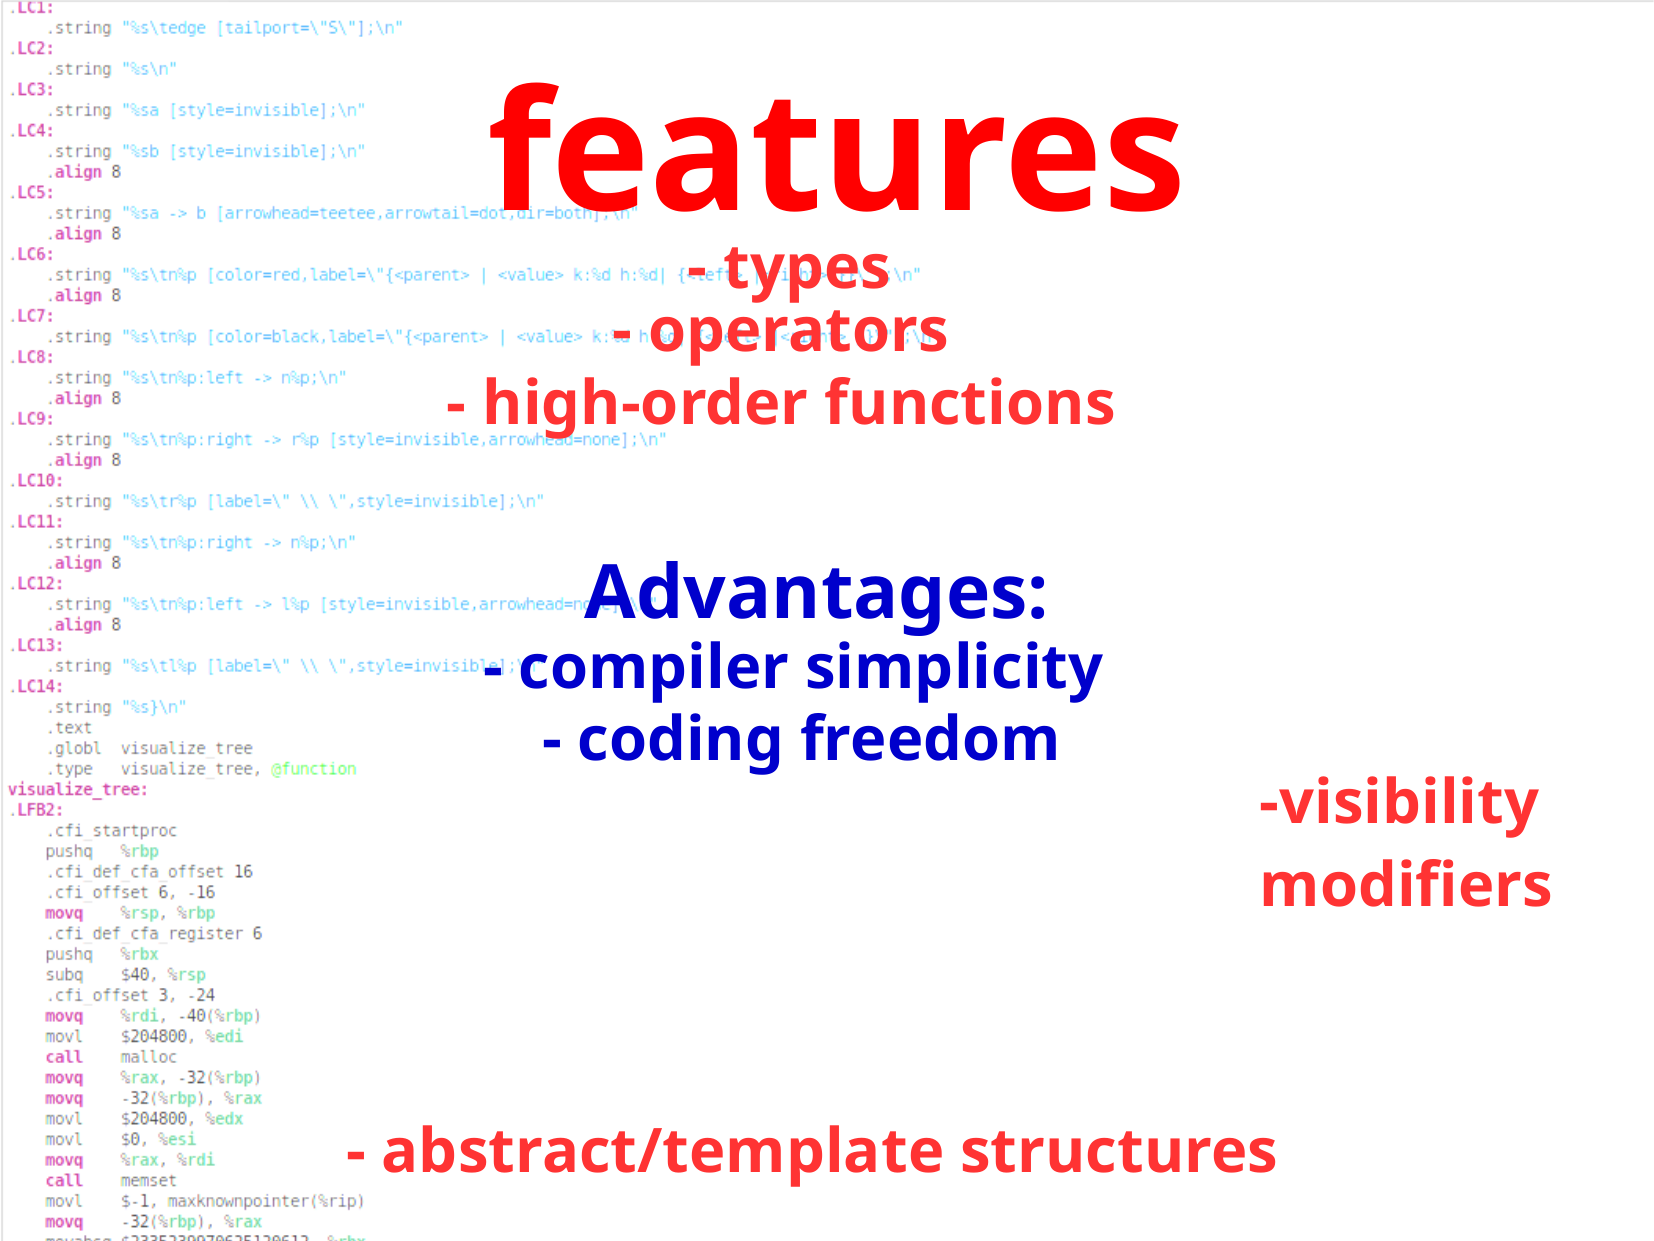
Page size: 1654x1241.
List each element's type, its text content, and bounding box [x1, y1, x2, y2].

text_box - abstract/template structures [331, 1099, 1319, 1199]
picture [0, 0, 1654, 1241]
text_box -visibility modifiers [1245, 750, 1606, 935]
text_box - types [673, 215, 912, 316]
text_box - compiler simplicity [468, 615, 1194, 716]
text_box - operators [598, 278, 976, 351]
text_box - coding freedom [527, 687, 1097, 788]
text_box Advantages: [570, 530, 1081, 615]
text_box features [472, 25, 1238, 271]
text_box - high-order functions [432, 351, 1163, 452]
